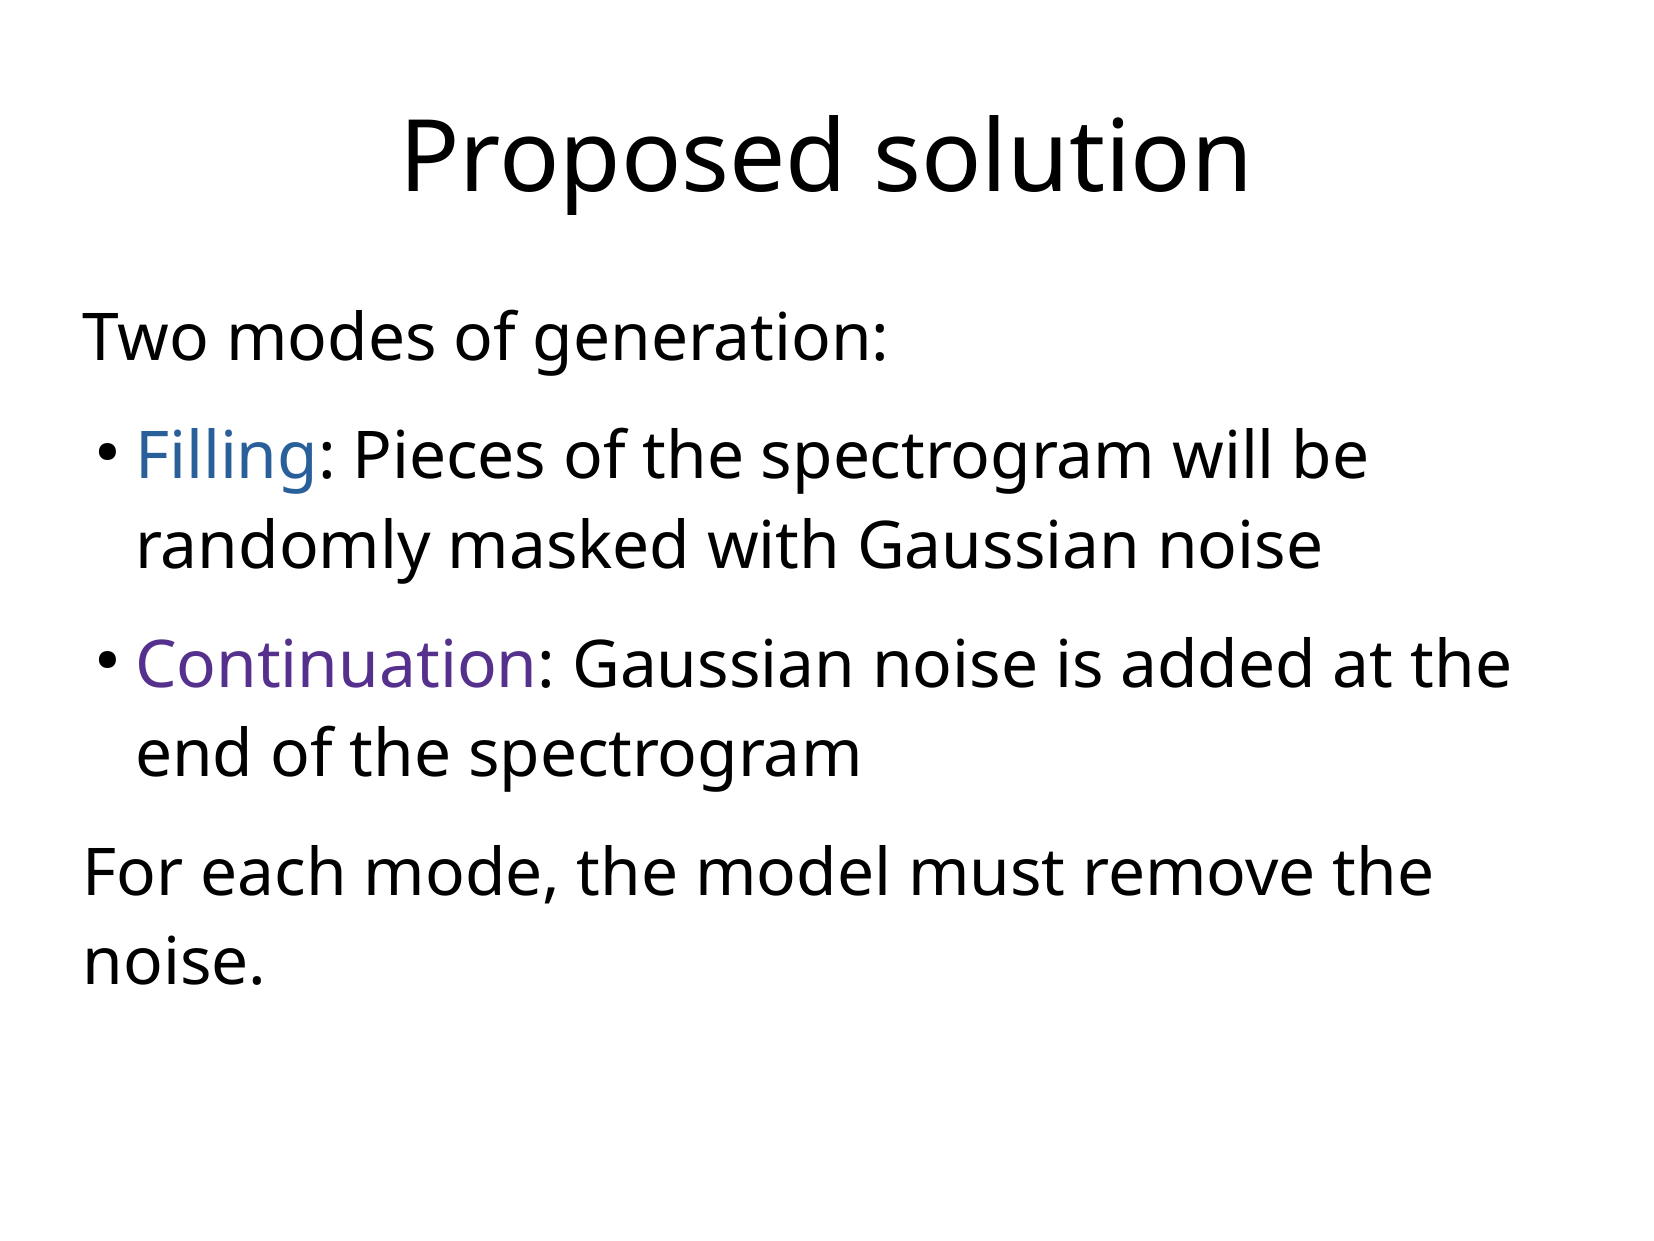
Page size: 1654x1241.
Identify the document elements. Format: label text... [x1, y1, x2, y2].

title Proposed solution [82, 49, 1571, 257]
list Two modes of generation: Filling: Pieces of the spectrogram will be randomly masked with Gaussian noise Continuation: Gaussian noise is added at the end of the spectrogram For each mode, the model must remove the noise. [82, 290, 1571, 1010]
